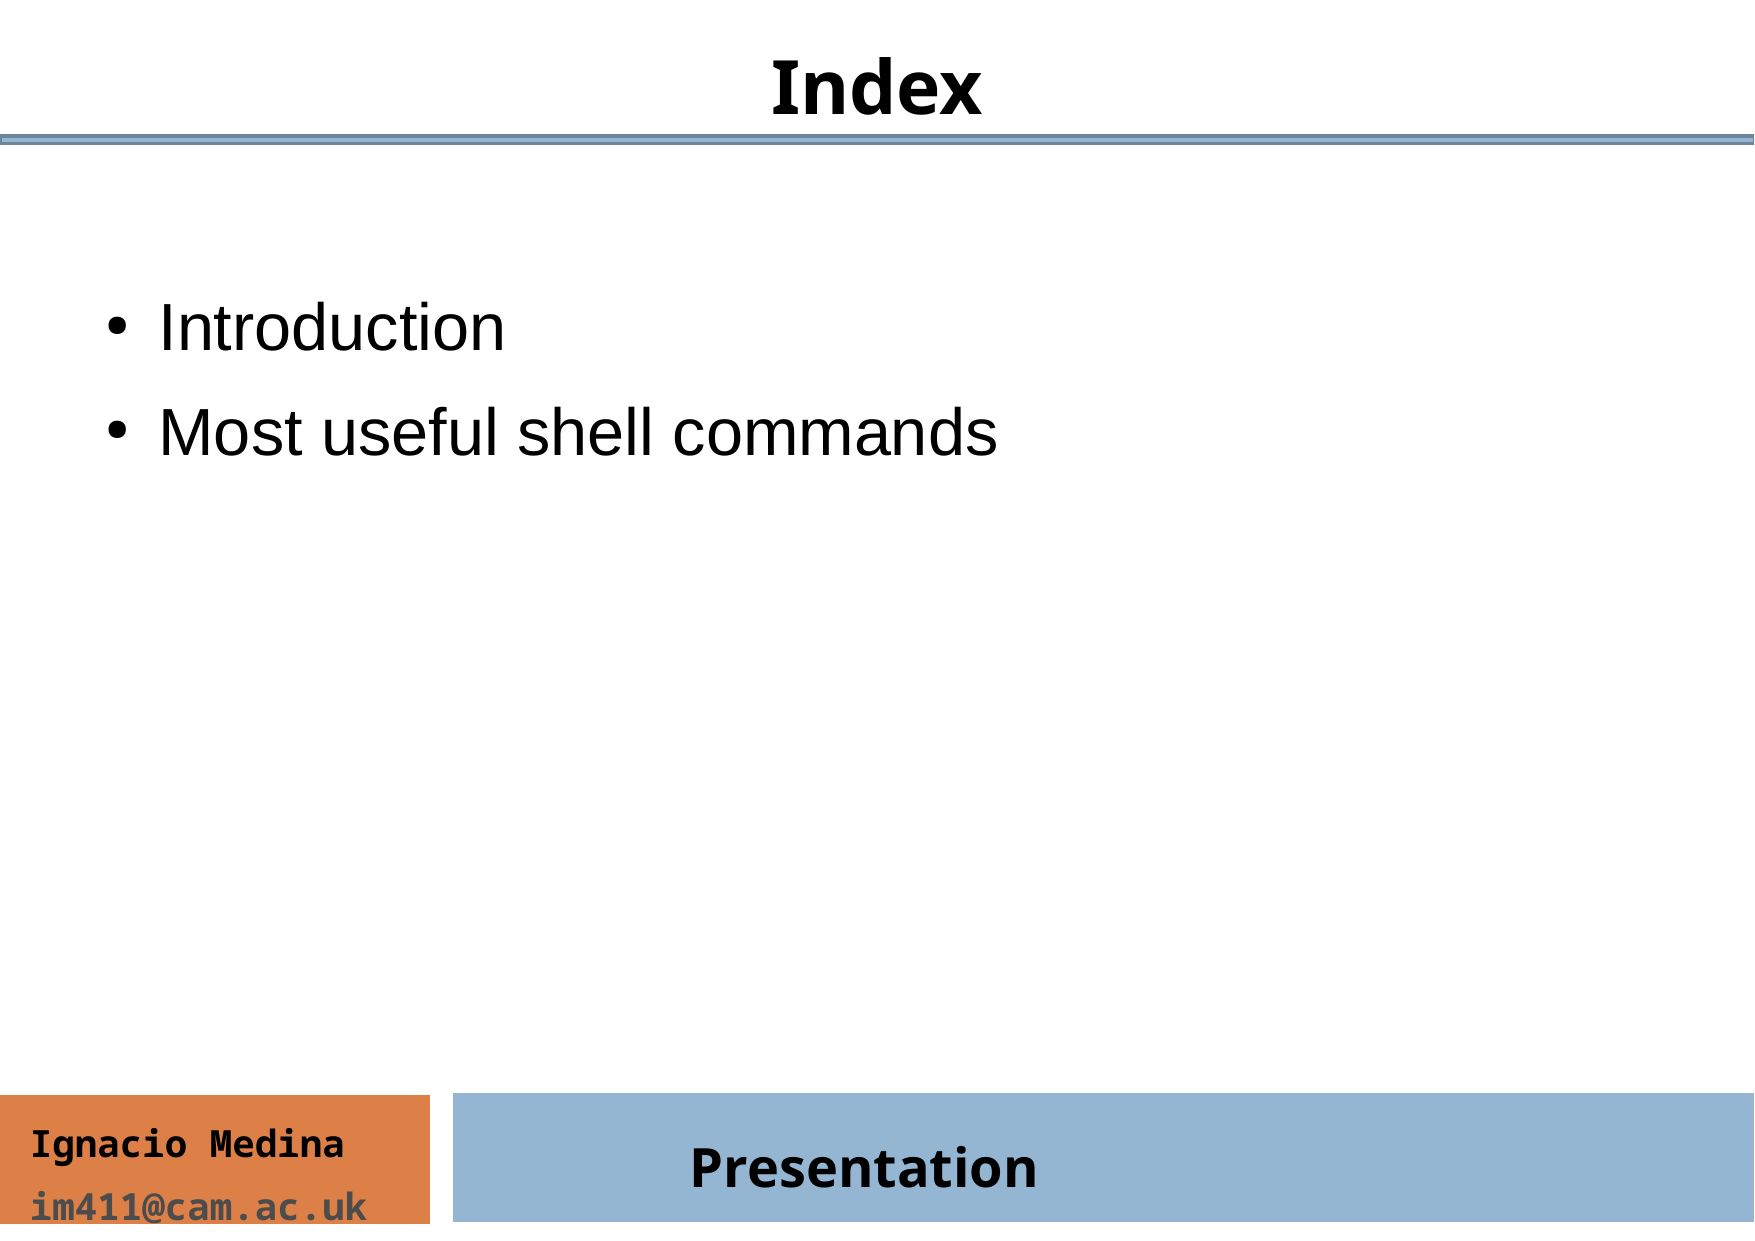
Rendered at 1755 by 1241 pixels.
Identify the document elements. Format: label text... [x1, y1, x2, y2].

text_box [0, 136, 1754, 144]
list Introduction Most useful shell commands [87, 290, 1632, 1010]
text_box Presentation [675, 1122, 1726, 1200]
text_box Index [67, 27, 1688, 129]
text_box Ignacio Medina im411@cam.ac.uk [15, 1110, 436, 1213]
